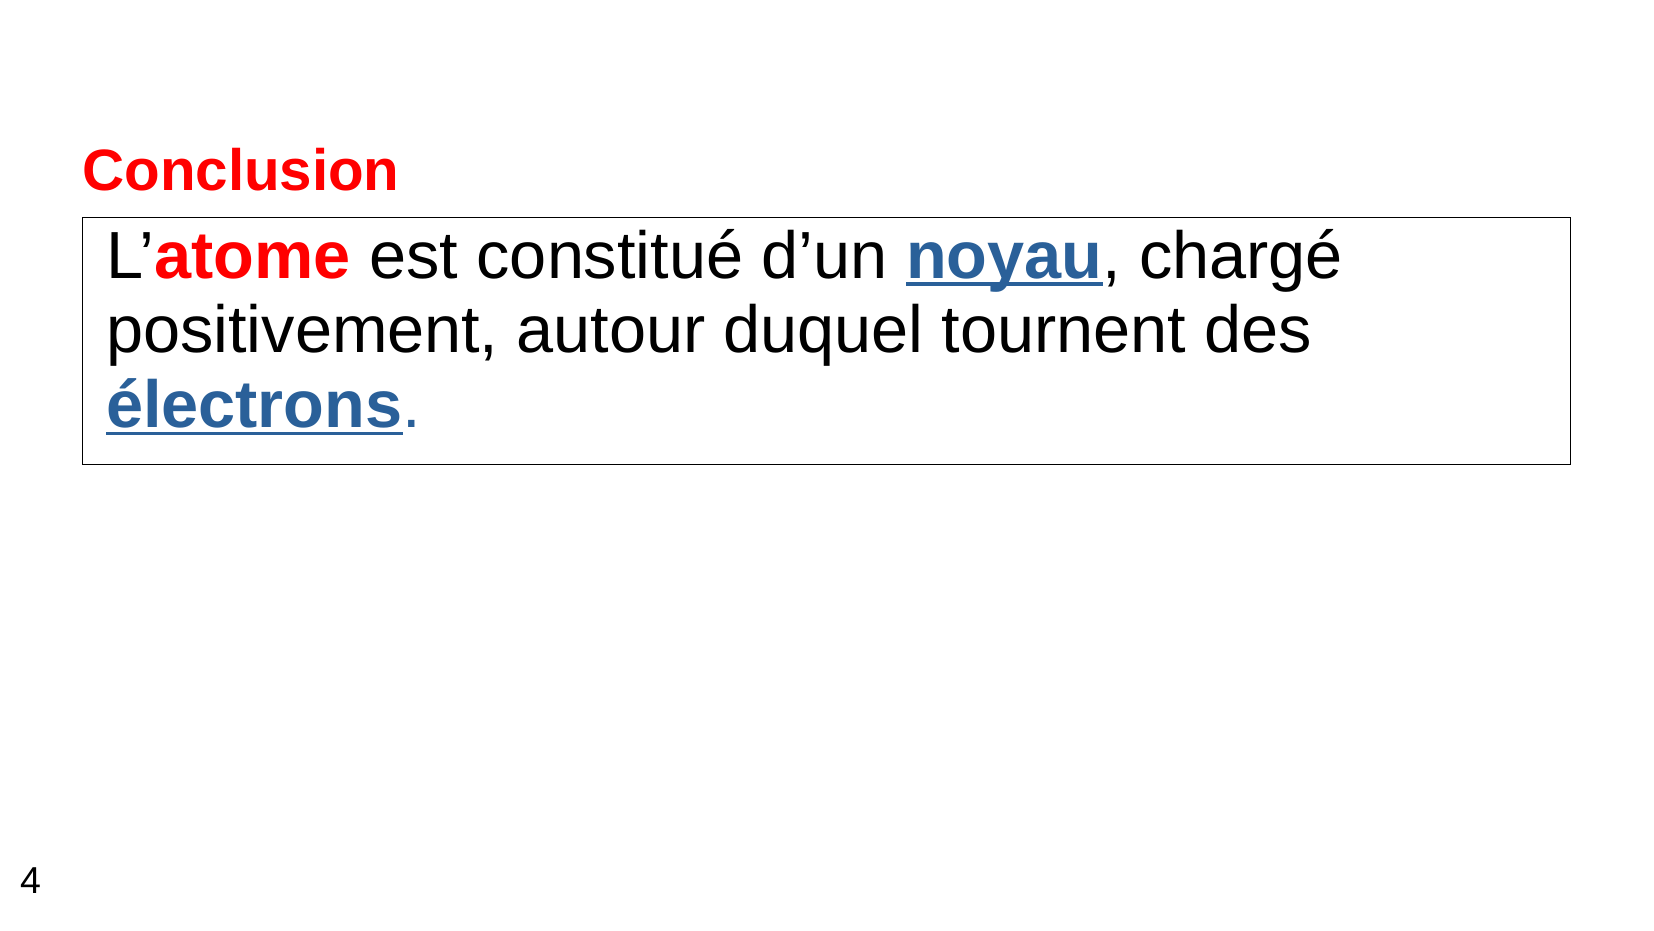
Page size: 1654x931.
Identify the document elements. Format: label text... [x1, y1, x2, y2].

title Conclusion [82, 130, 1571, 211]
list L’atome est constitué d’un noyau, chargé positivement, autour duquel tournent des électrons. [82, 217, 1571, 465]
text_box <number> [5, 852, 634, 923]
